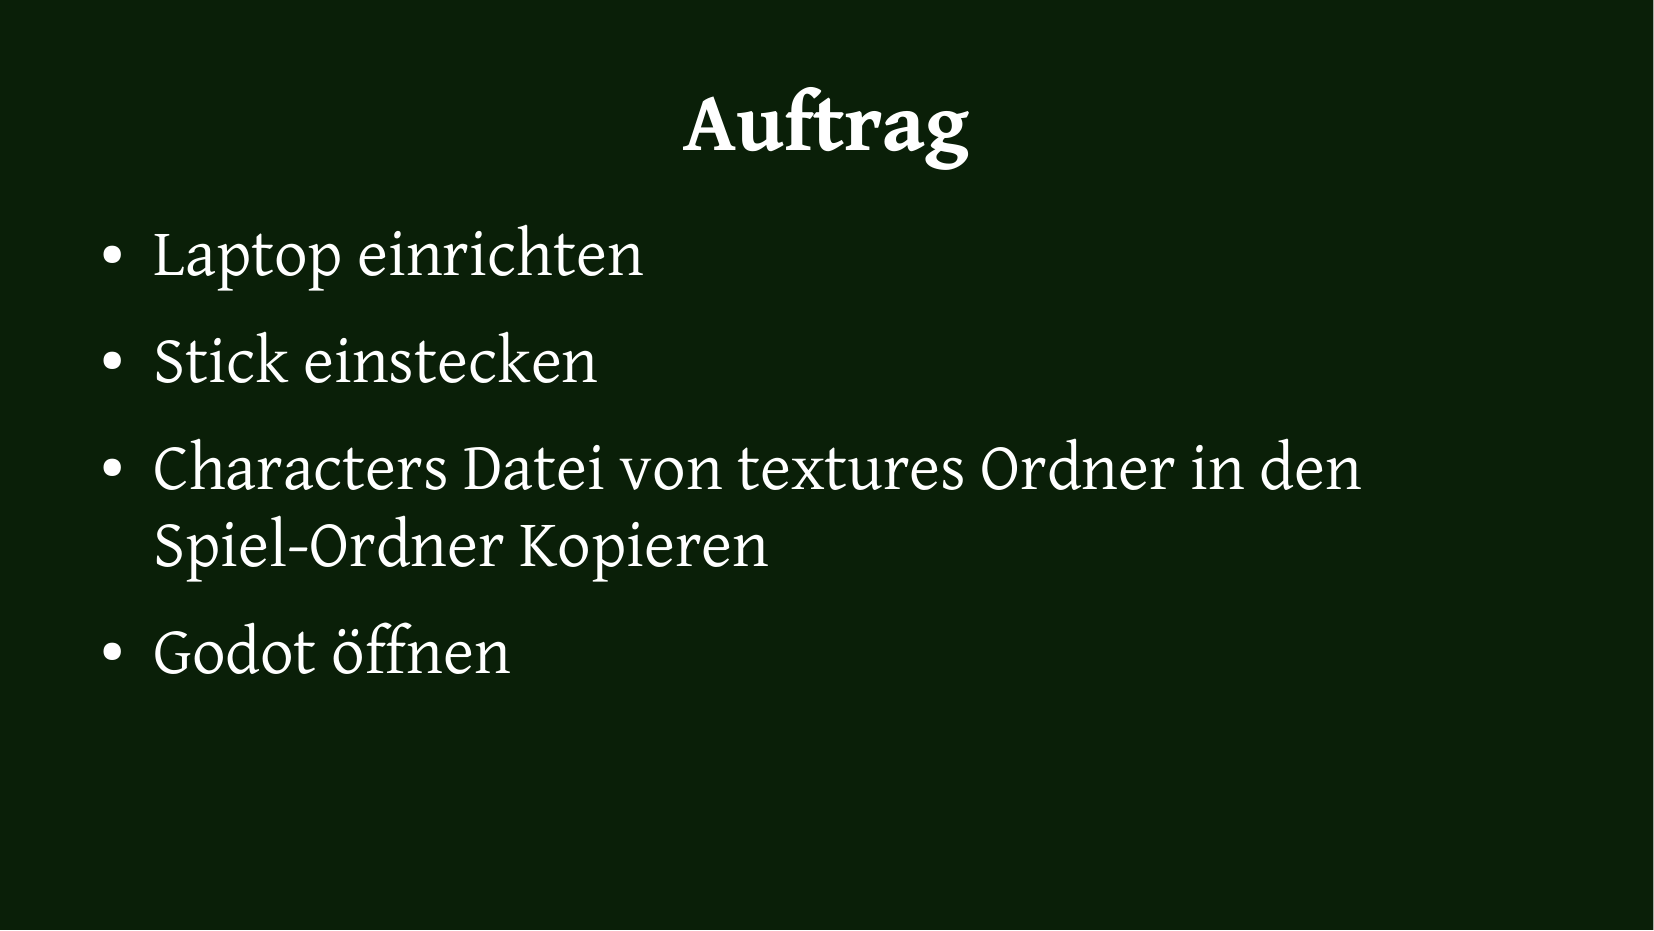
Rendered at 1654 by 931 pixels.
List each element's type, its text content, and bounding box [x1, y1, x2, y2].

title Auftrag [82, 59, 1571, 193]
list Laptop einrichten Stick einstecken Characters Datei von textures Ordner in den Spiel-Ordner Kopieren Godot öffnen [82, 217, 1571, 827]
